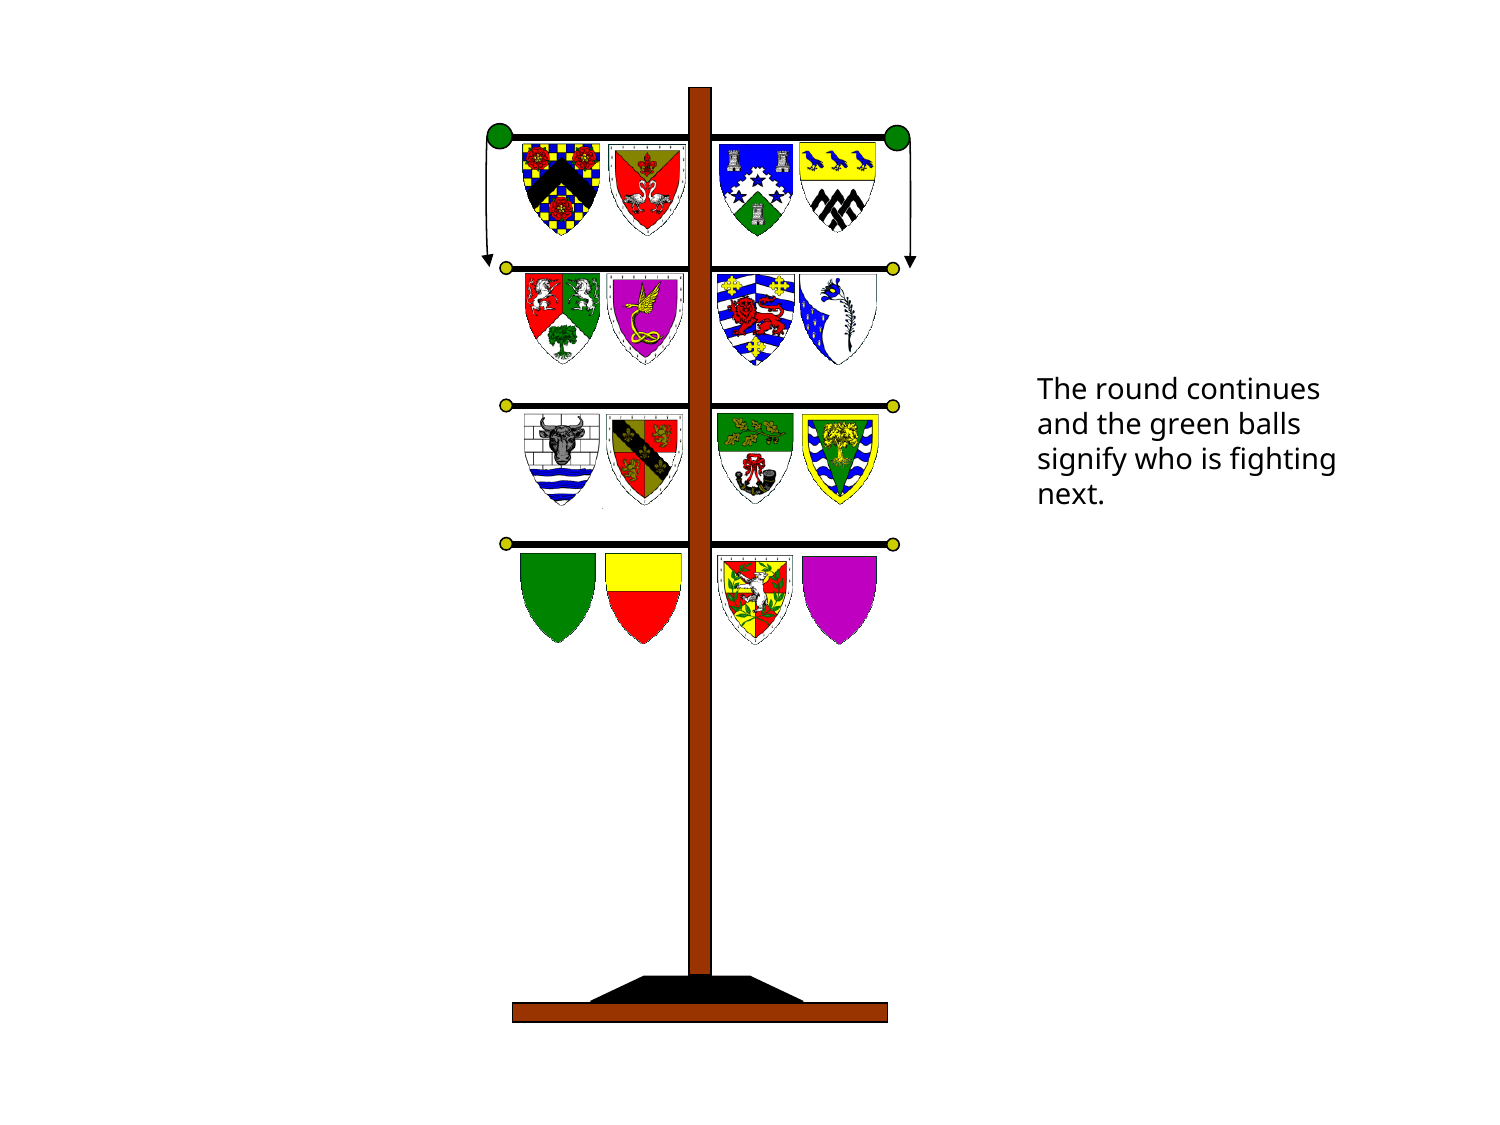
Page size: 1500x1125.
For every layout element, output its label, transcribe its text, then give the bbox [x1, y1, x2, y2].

text_box [499, 261, 513, 275]
text_box [590, 87, 804, 1002]
picture [521, 272, 688, 370]
text_box The round continues and the green balls signify who is fighting next. [1022, 362, 1353, 518]
picture [516, 141, 688, 241]
picture [713, 272, 880, 372]
picture [711, 409, 884, 510]
text_box [886, 538, 900, 551]
text_box [886, 399, 900, 413]
text_box [886, 262, 900, 276]
text_box [499, 537, 513, 551]
picture [519, 409, 687, 511]
text_box [512, 1003, 888, 1022]
picture [711, 549, 883, 651]
picture [513, 548, 688, 650]
text_box [487, 123, 514, 149]
text_box [884, 125, 910, 151]
picture [714, 141, 882, 239]
text_box [499, 399, 513, 412]
